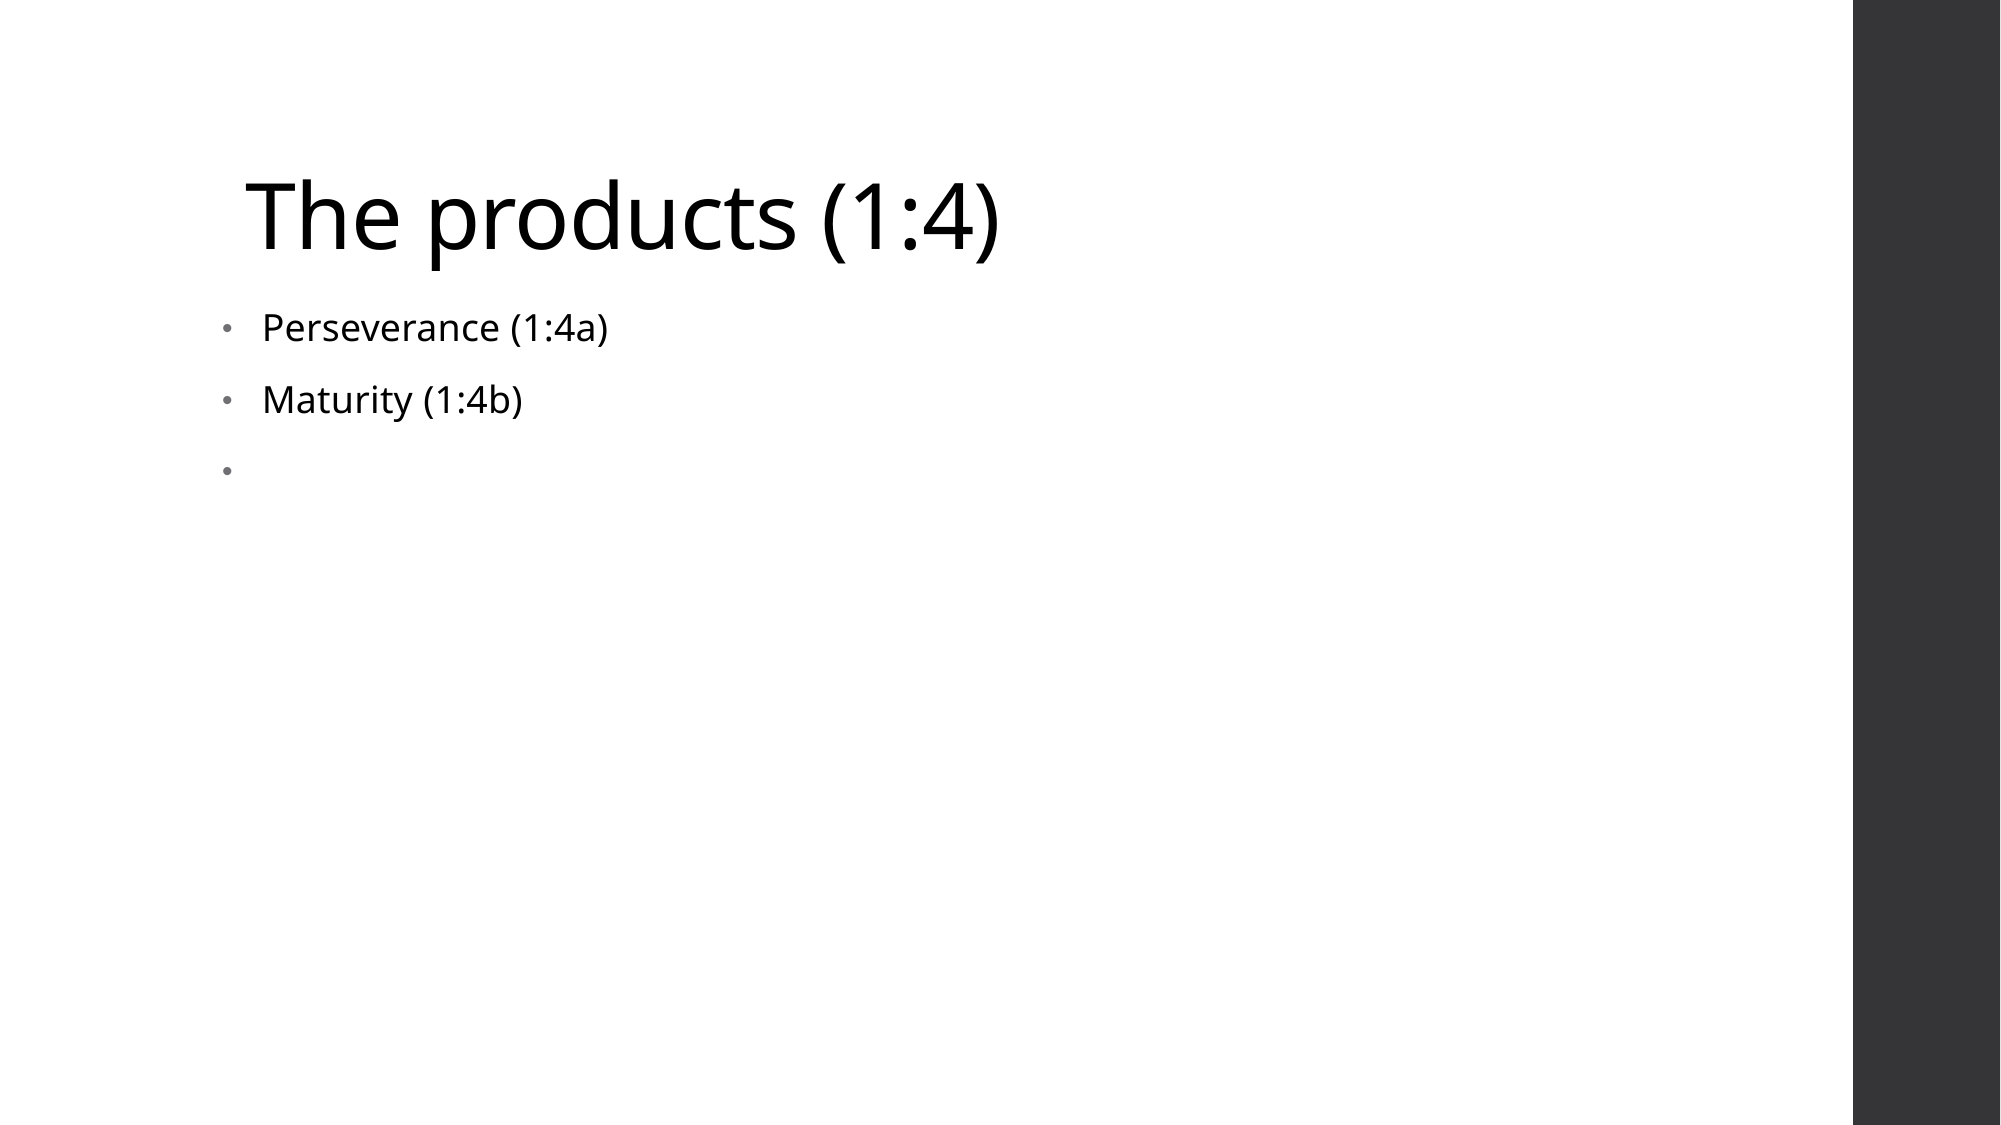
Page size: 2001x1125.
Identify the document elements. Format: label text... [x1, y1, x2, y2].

title The products (1:4) [206, 60, 1797, 278]
list Perseverance (1:4a) Maturity (1:4b) [206, 299, 1617, 1014]
